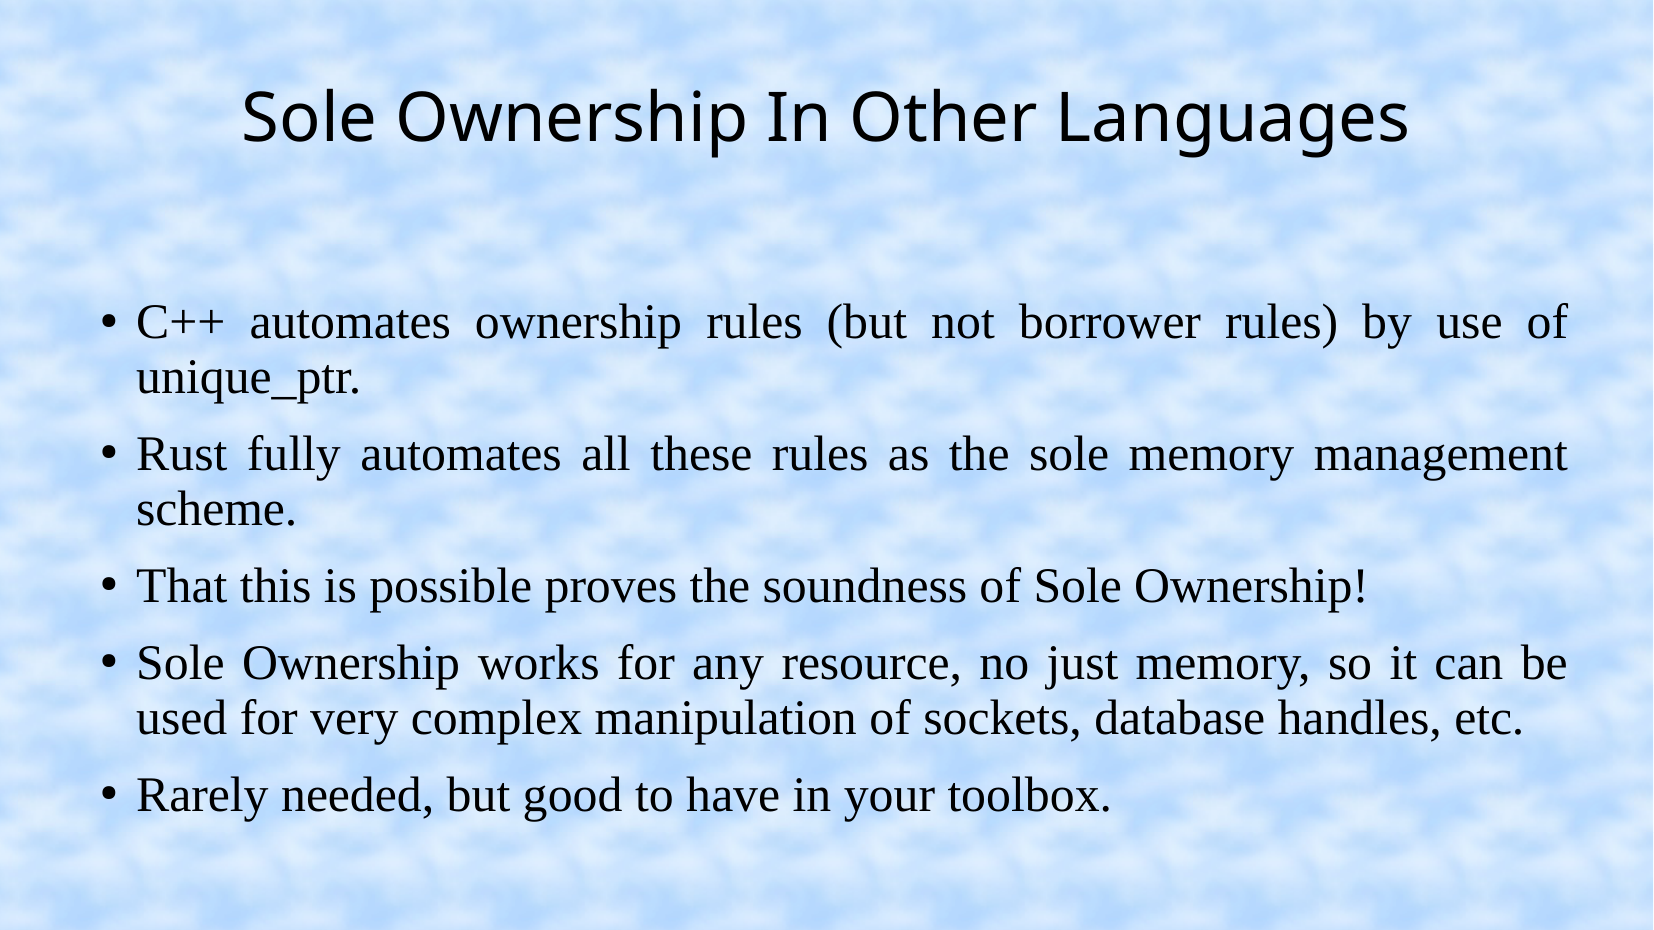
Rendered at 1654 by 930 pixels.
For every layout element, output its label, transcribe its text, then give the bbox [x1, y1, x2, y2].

title Sole Ownership In Other Languages [82, 36, 1571, 193]
list C++ automates ownership rules (but not borrower rules) by use of unique_ptr. Rust fully automates all these rules as the sole memory management scheme. That this is possible proves the soundness of Sole Ownership! Sole Ownership works for any resource, no just memory, so it can be used for very complex manipulation of sockets, database handles, etc. Rarely needed, but good to have in your toolbox. [82, 217, 1571, 841]
picture [0, 0, 1654, 930]
